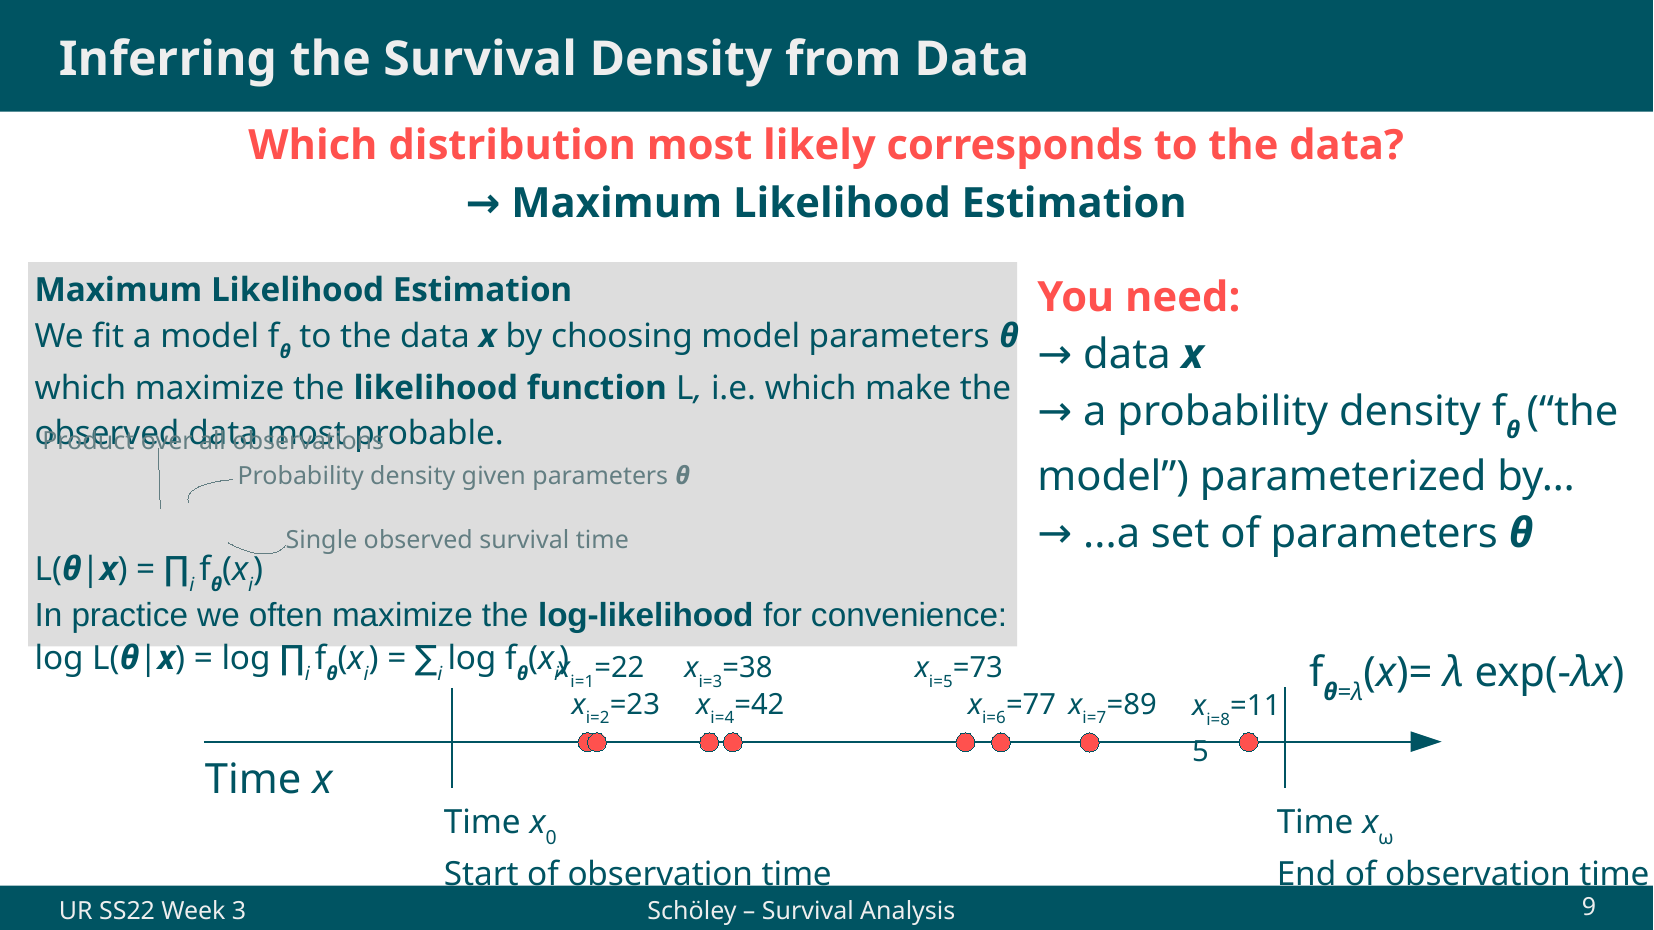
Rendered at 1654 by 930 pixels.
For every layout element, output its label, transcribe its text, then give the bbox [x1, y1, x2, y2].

text_box [1239, 733, 1259, 752]
text_box xi=4=42 [681, 675, 788, 732]
text_box Product over all observations [27, 415, 345, 460]
text_box xi=2=23 [556, 675, 663, 732]
text_box Time x [190, 741, 912, 856]
text_box [1080, 732, 1100, 753]
text_box Maximum Likelihood Estimation We fit a model fθ to the data x by choosing model parameters θ which maximize the likelihood function L, i.e. which make the observed data most probable. L(θ|x) = ∏i fθ(xi) In practice we often maximize the log-likelihood for convenience: log L(θ|x) = log ∏i fθ(xi) = ∑i log fθ(xi) [19, 259, 1023, 644]
text_box xi=7=89 [1053, 675, 1160, 732]
text_box xi=3=38 [669, 639, 776, 696]
text_box Time x0 Start of observation time [429, 790, 1151, 905]
text_box xi=8=115 [1177, 676, 1294, 733]
text_box Time xω End of observation time [1262, 790, 1653, 905]
text_box Single observed survival time [270, 514, 589, 559]
text_box xi=1=22 [541, 639, 648, 696]
title Inferring the Survival Density from Data [58, 0, 1594, 107]
text_box fθ=λ(x)= λ exp(-λx) [1294, 634, 1646, 757]
text_box xi=5=73 [899, 639, 1006, 696]
text_box You need: → data x → a probability density fθ (“the model”) parameterized by… → ...a set of parameters θ [1022, 259, 1635, 529]
text_box [699, 732, 719, 752]
text_box [991, 732, 1011, 752]
text_box [955, 732, 976, 752]
text_box xi=6=77 [953, 675, 1053, 732]
text_box [723, 732, 743, 752]
text_box [577, 732, 607, 752]
text_box Which distribution most likely corresponds to the data? → Maximum Likelihood Estimation [19, 107, 1634, 259]
text_box Probability density given parameters θ [222, 450, 631, 495]
